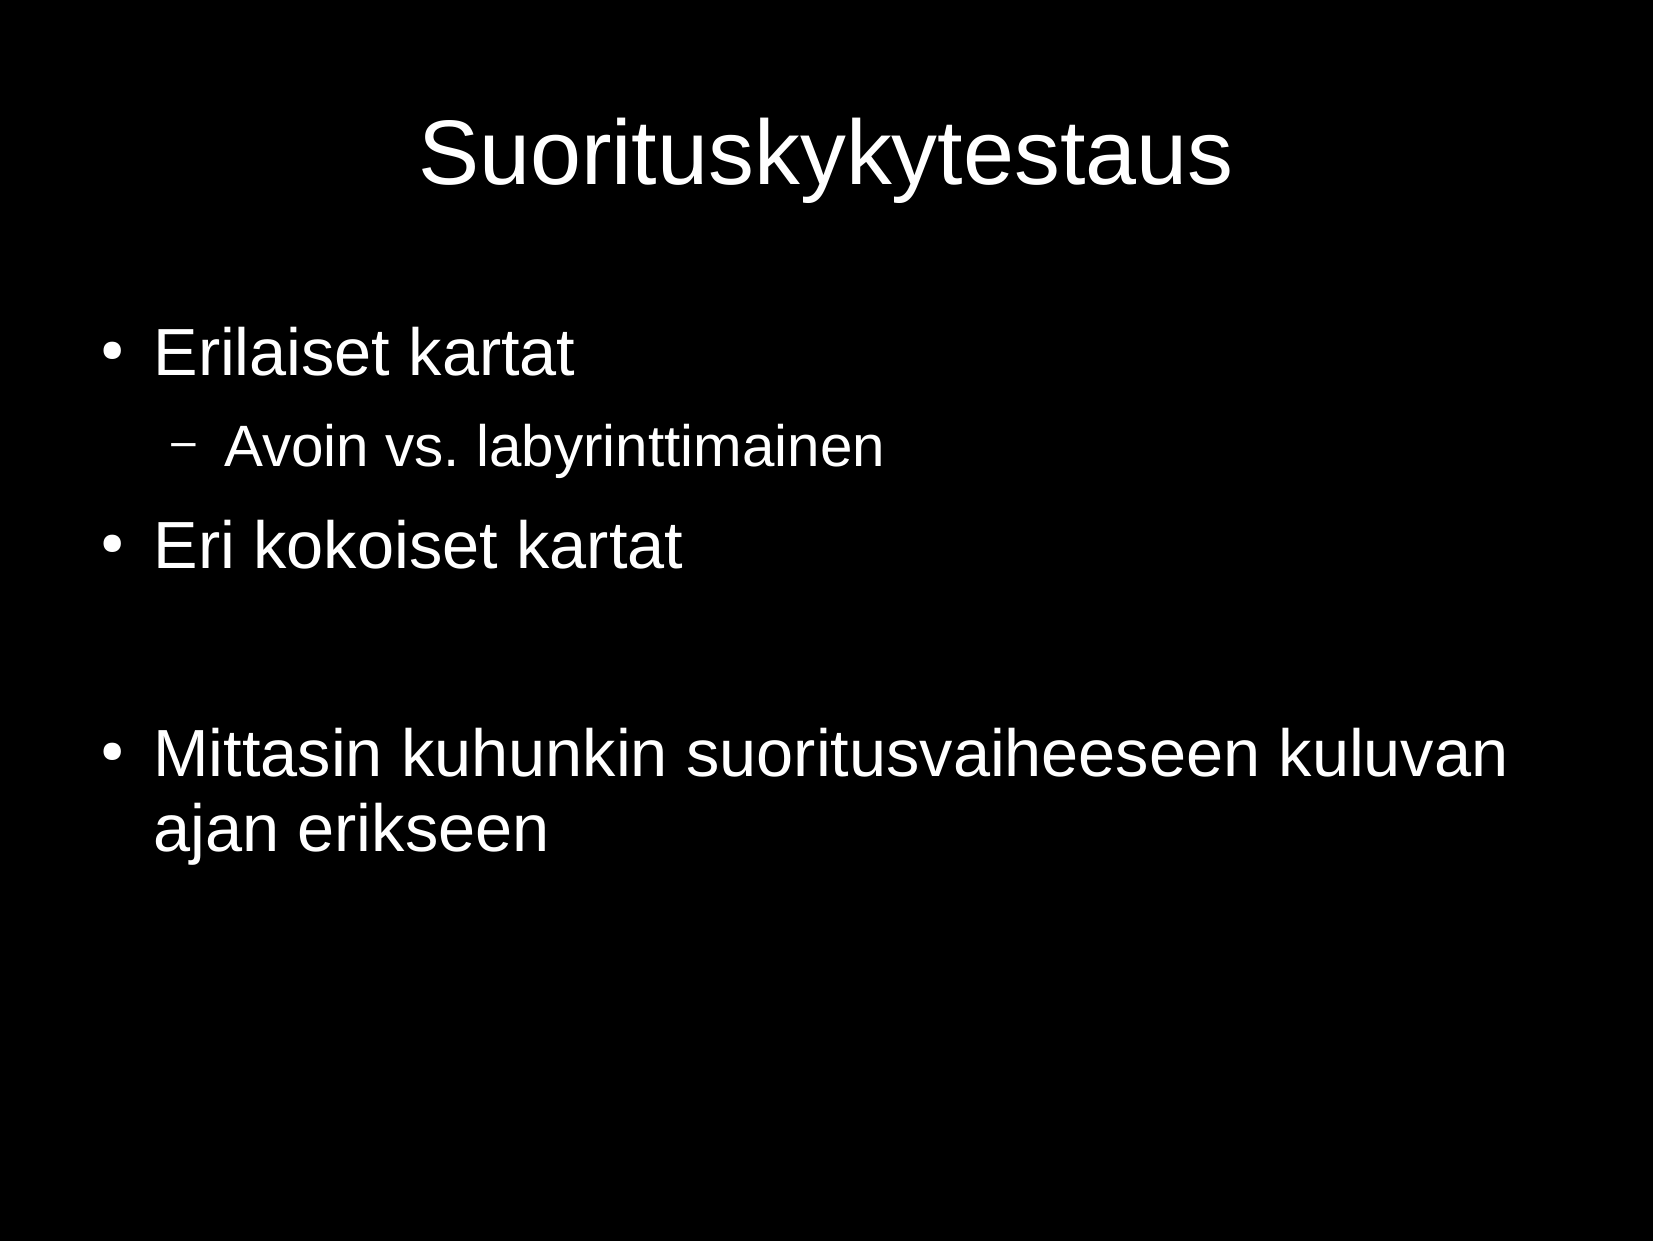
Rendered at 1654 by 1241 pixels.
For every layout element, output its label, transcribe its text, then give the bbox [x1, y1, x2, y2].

title Suorituskykytestaus [82, 49, 1571, 257]
list Erilaiset kartat Avoin vs. labyrinttimainen Eri kokoiset kartat Mittasin kuhunkin suoritusvaiheeseen kuluvan ajan erikseen [82, 315, 1561, 1010]
